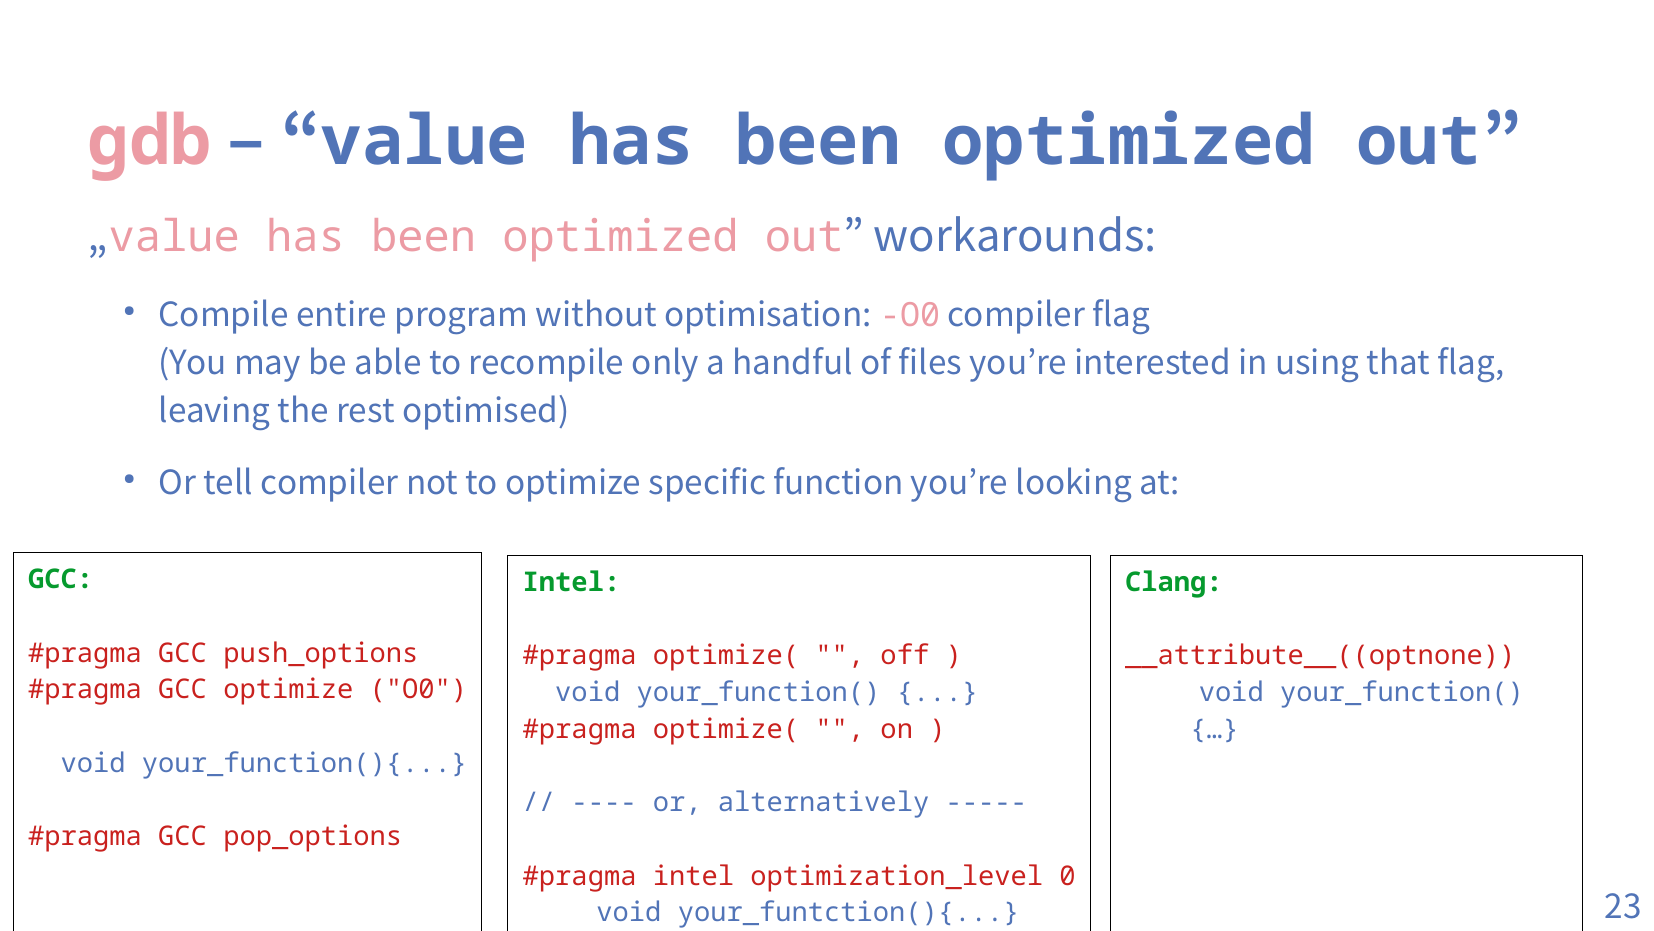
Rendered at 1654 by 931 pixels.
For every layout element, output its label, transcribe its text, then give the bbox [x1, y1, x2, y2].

list „value has been optimized out” workarounds: Compile entire program without optimisation: -O0 compiler flag (You may be able to recompile only a handful of files you’re interested in using that flag, leaving the rest optimised) Or tell compiler not to optimize specific function you’re looking at: [87, 200, 1553, 544]
text_box Clang: __attribute__((optnone)) void your_function() {…} [1110, 555, 1583, 914]
text_box Intel: #pragma optimize( "", off ) void your_function() {...} #pragma optimize( "", on ) // ---- or, alternatively ----- #pragma intel optimization_level 0 void your_funtction(){...} [507, 555, 1089, 908]
title gdb – “value has been optimized out” [87, 93, 1563, 176]
text_box GCC: #pragma GCC push_options #pragma GCC optimize ("O0") void your_function(){...} #pragma GCC pop_options [13, 552, 481, 906]
